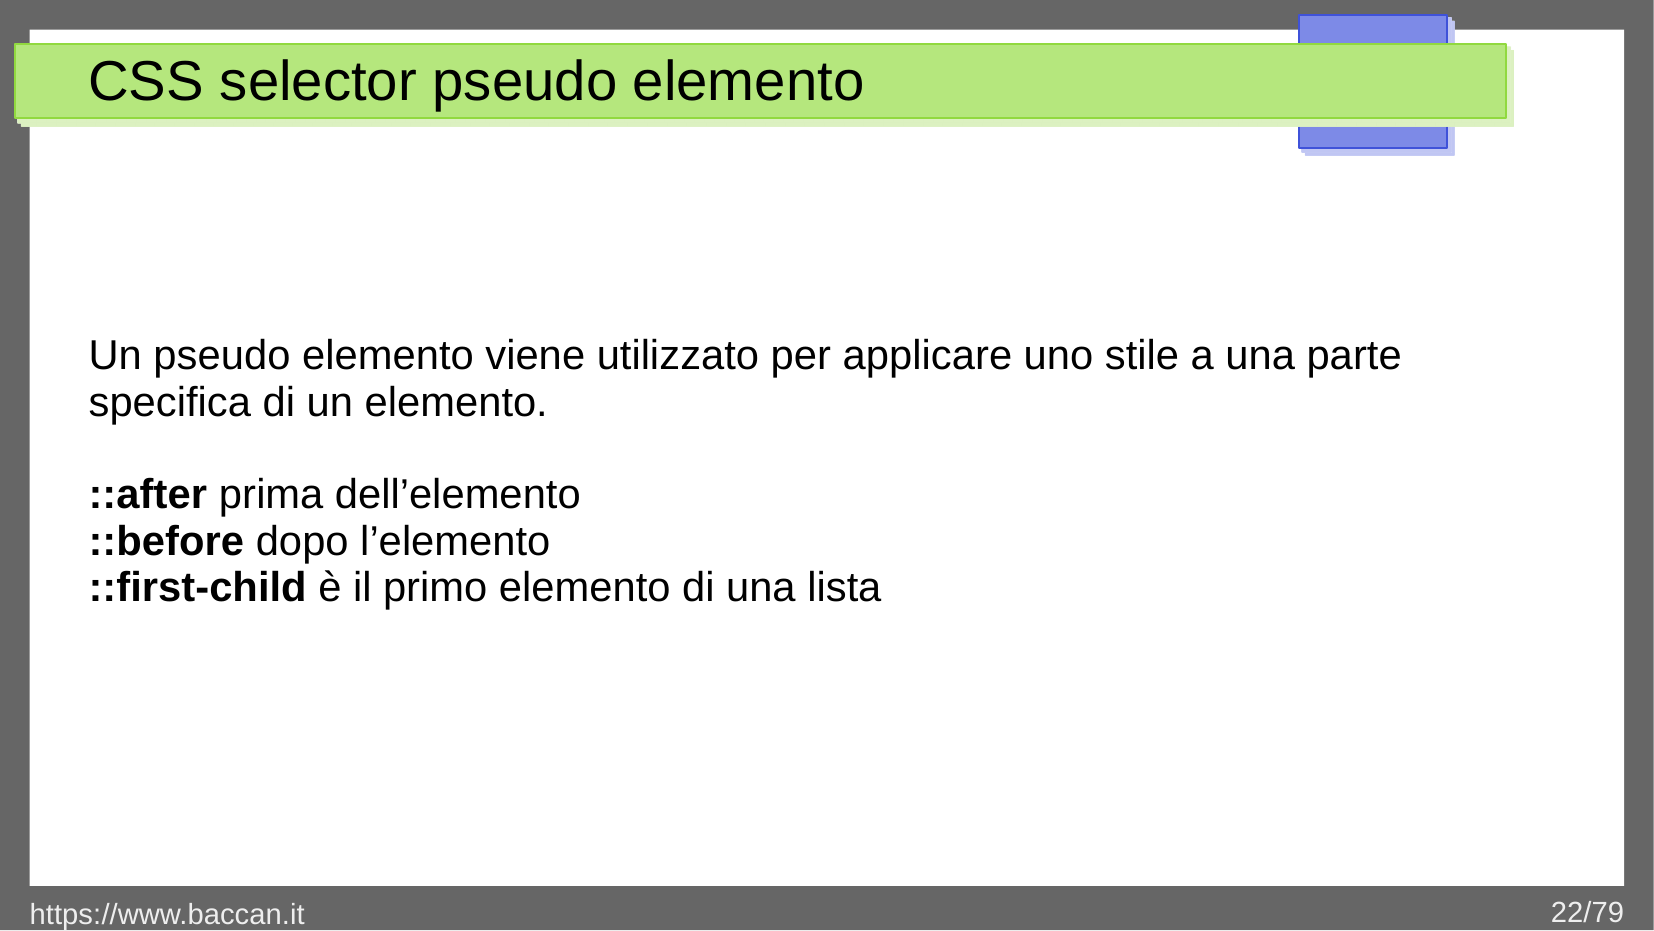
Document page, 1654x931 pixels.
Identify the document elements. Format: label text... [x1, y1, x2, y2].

title CSS selector pseudo elemento [88, 44, 1506, 119]
text_box Un pseudo elemento viene utilizzato per applicare uno stile a una parte specifica di un elemento. ::after prima dell’elemento ::before dopo l’elemento ::first-child è il primo elemento di una lista [88, 169, 1565, 820]
